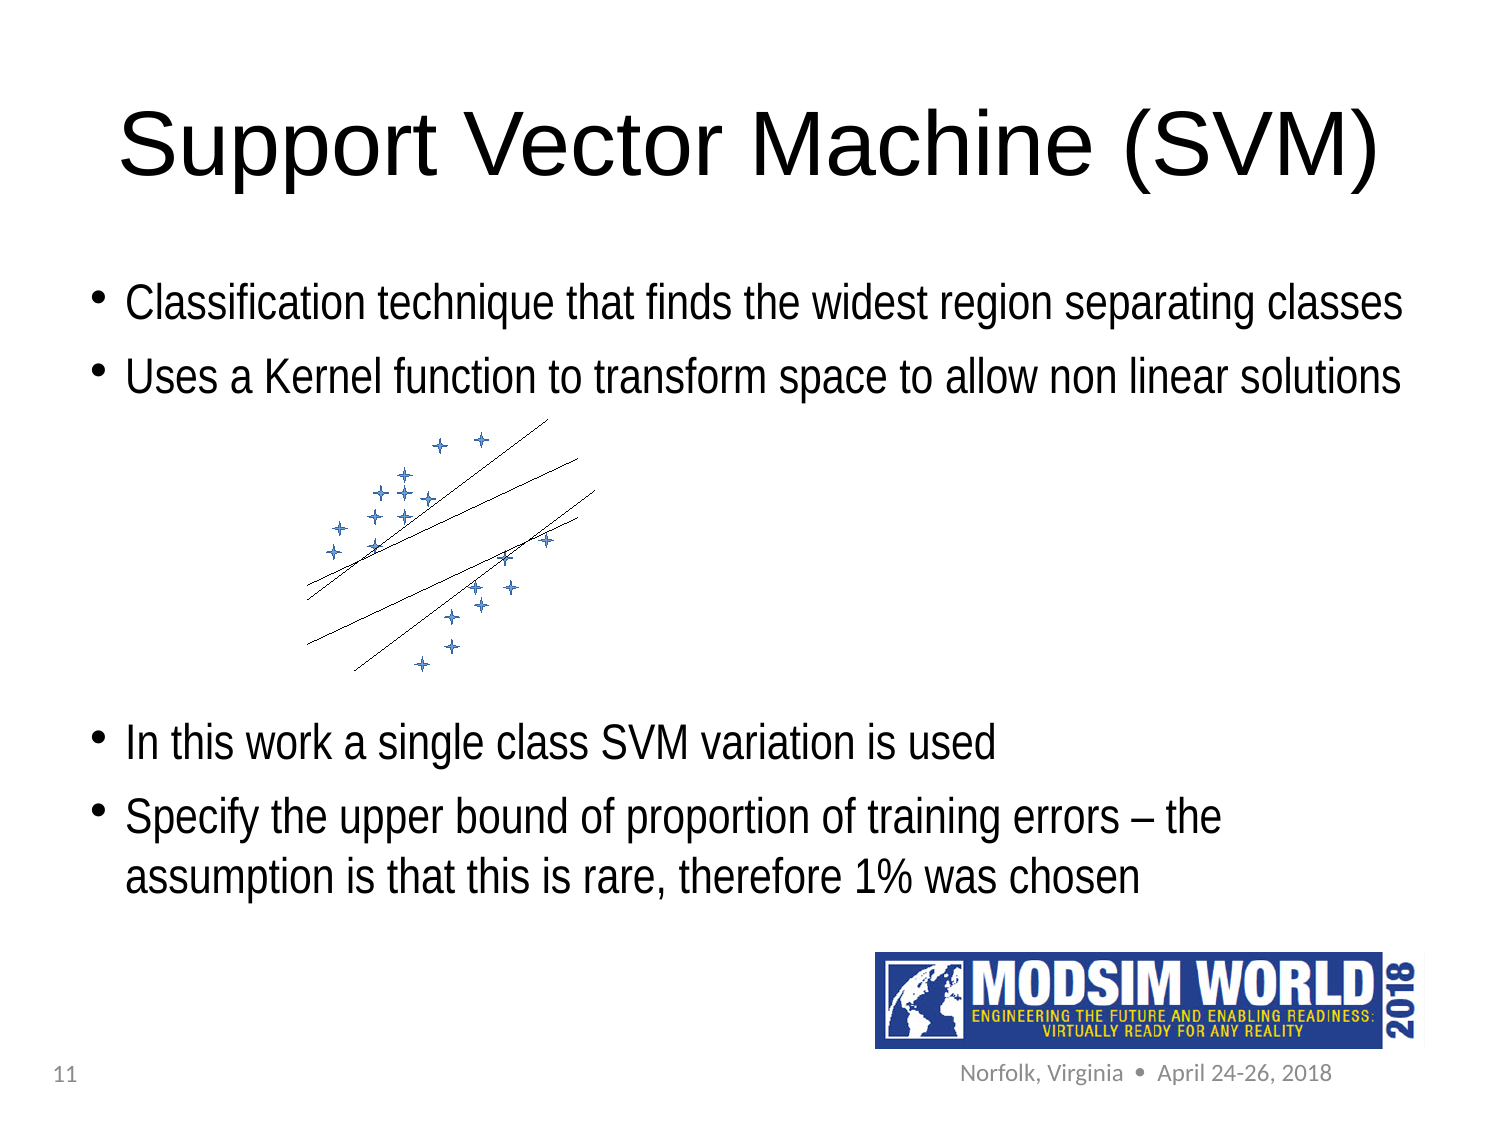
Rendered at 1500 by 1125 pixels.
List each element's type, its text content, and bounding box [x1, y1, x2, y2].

text_box [367, 509, 383, 525]
text_box [538, 533, 554, 548]
text_box [503, 580, 519, 595]
text_box [444, 609, 460, 625]
text_box Classification technique that finds the widest region separating classes Uses a Kernel function to transform space to allow non linear solutions In this work a single class SVM variation is used Specify the upper bound of proportion of training errors – the assumption is that this is rare, therefore 1% was chosen [74, 262, 1425, 1005]
text_box [468, 581, 483, 595]
text_box [432, 438, 448, 454]
text_box [397, 467, 413, 483]
text_box [367, 538, 383, 553]
text_box Norfolk, Virginia  April 24-26, 2018 [873, 1041, 1425, 1101]
text_box [497, 550, 513, 566]
text_box [373, 485, 389, 501]
text_box [444, 639, 460, 654]
picture [875, 1005, 1425, 1041]
text_box Support Vector Machine (SVM) [74, 45, 1425, 233]
text_box [332, 521, 348, 536]
text_box <number> [37, 1042, 388, 1103]
text_box [420, 491, 436, 507]
text_box [414, 656, 430, 672]
text_box [397, 485, 413, 501]
text_box [474, 597, 489, 613]
text_box [397, 509, 413, 525]
text_box [326, 544, 342, 560]
text_box [474, 432, 489, 448]
